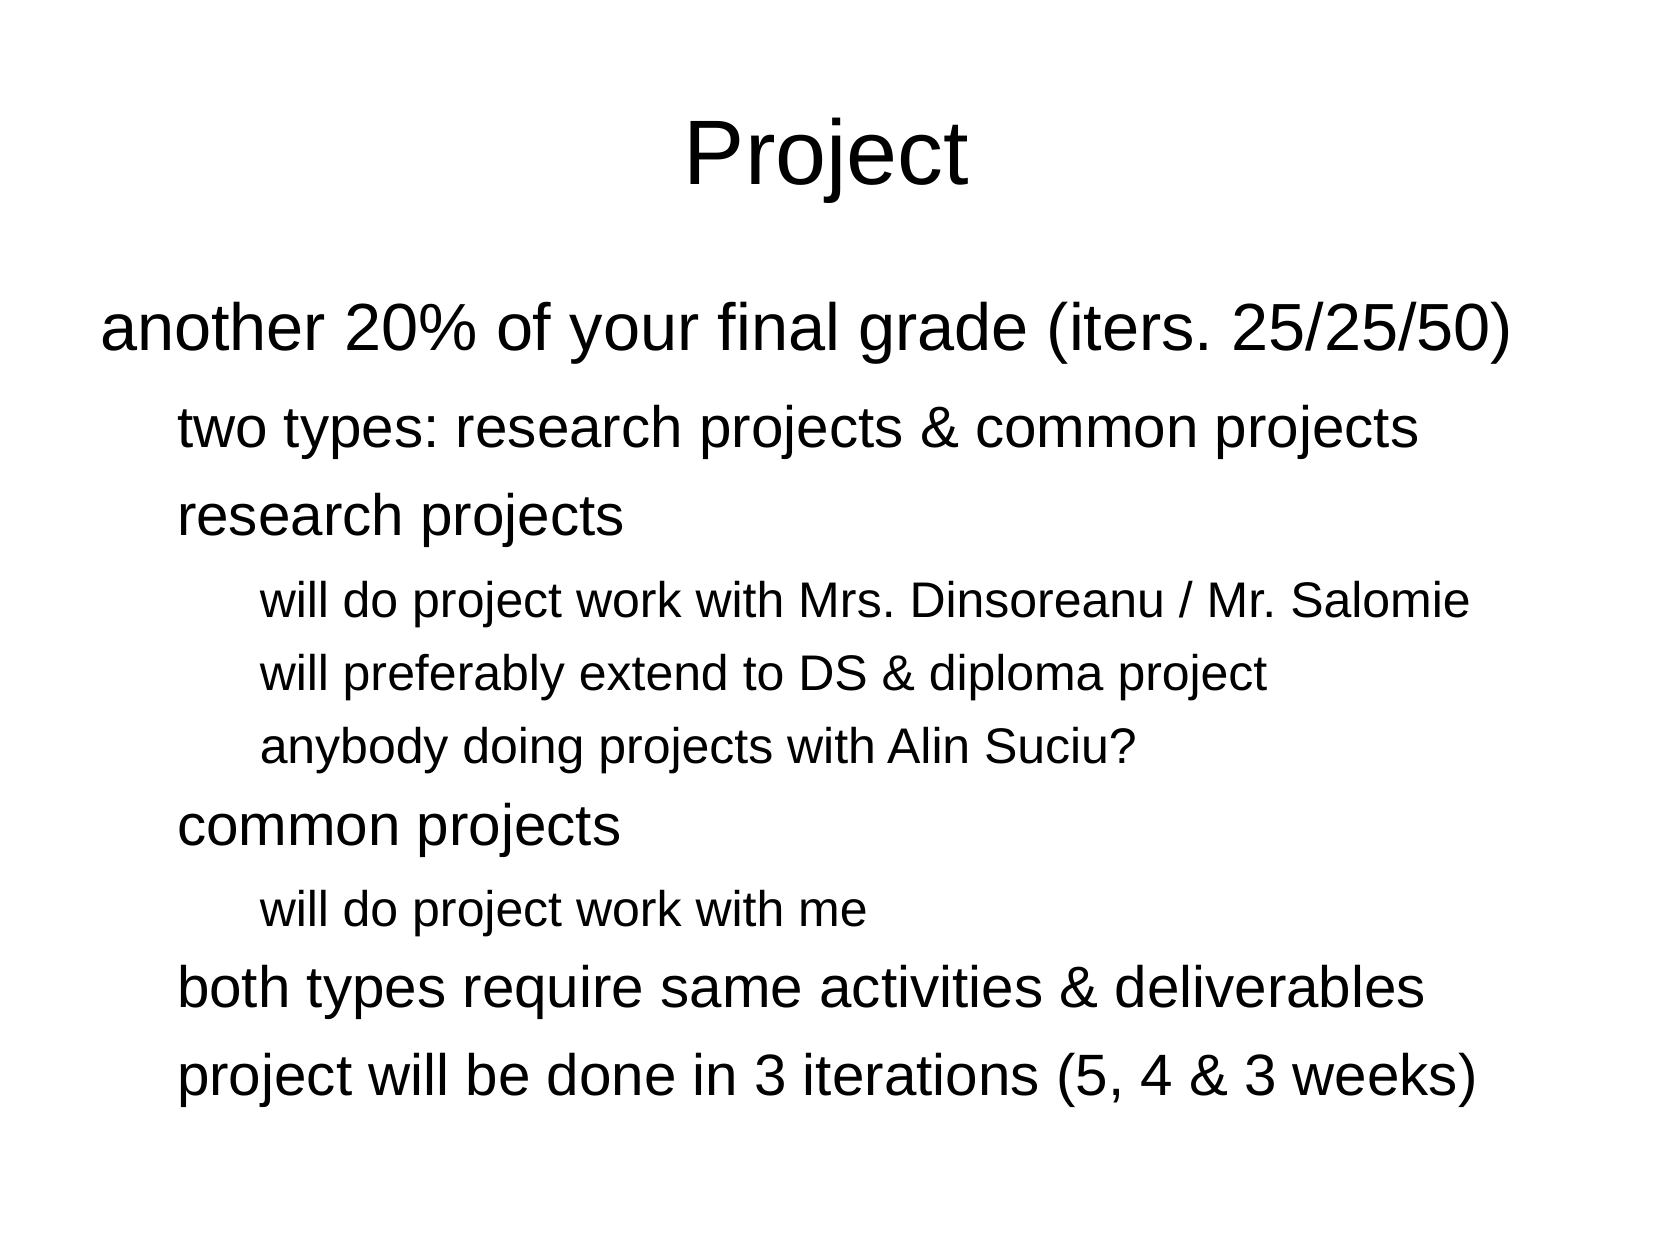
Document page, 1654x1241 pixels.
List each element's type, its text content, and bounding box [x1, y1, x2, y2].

list another 20% of your final grade (iters. 25/25/50) two types: research projects & common projects research projects will do project work with Mrs. Dinsoreanu / Mr. Salomie will preferably extend to DS & diploma project anybody doing projects with Alin Suciu? common projects will do project work with me both types require same activities & deliverables project will be done in 3 iterations (5, 4 & 3 weeks) [82, 290, 1571, 1107]
title Project [82, 56, 1571, 250]
